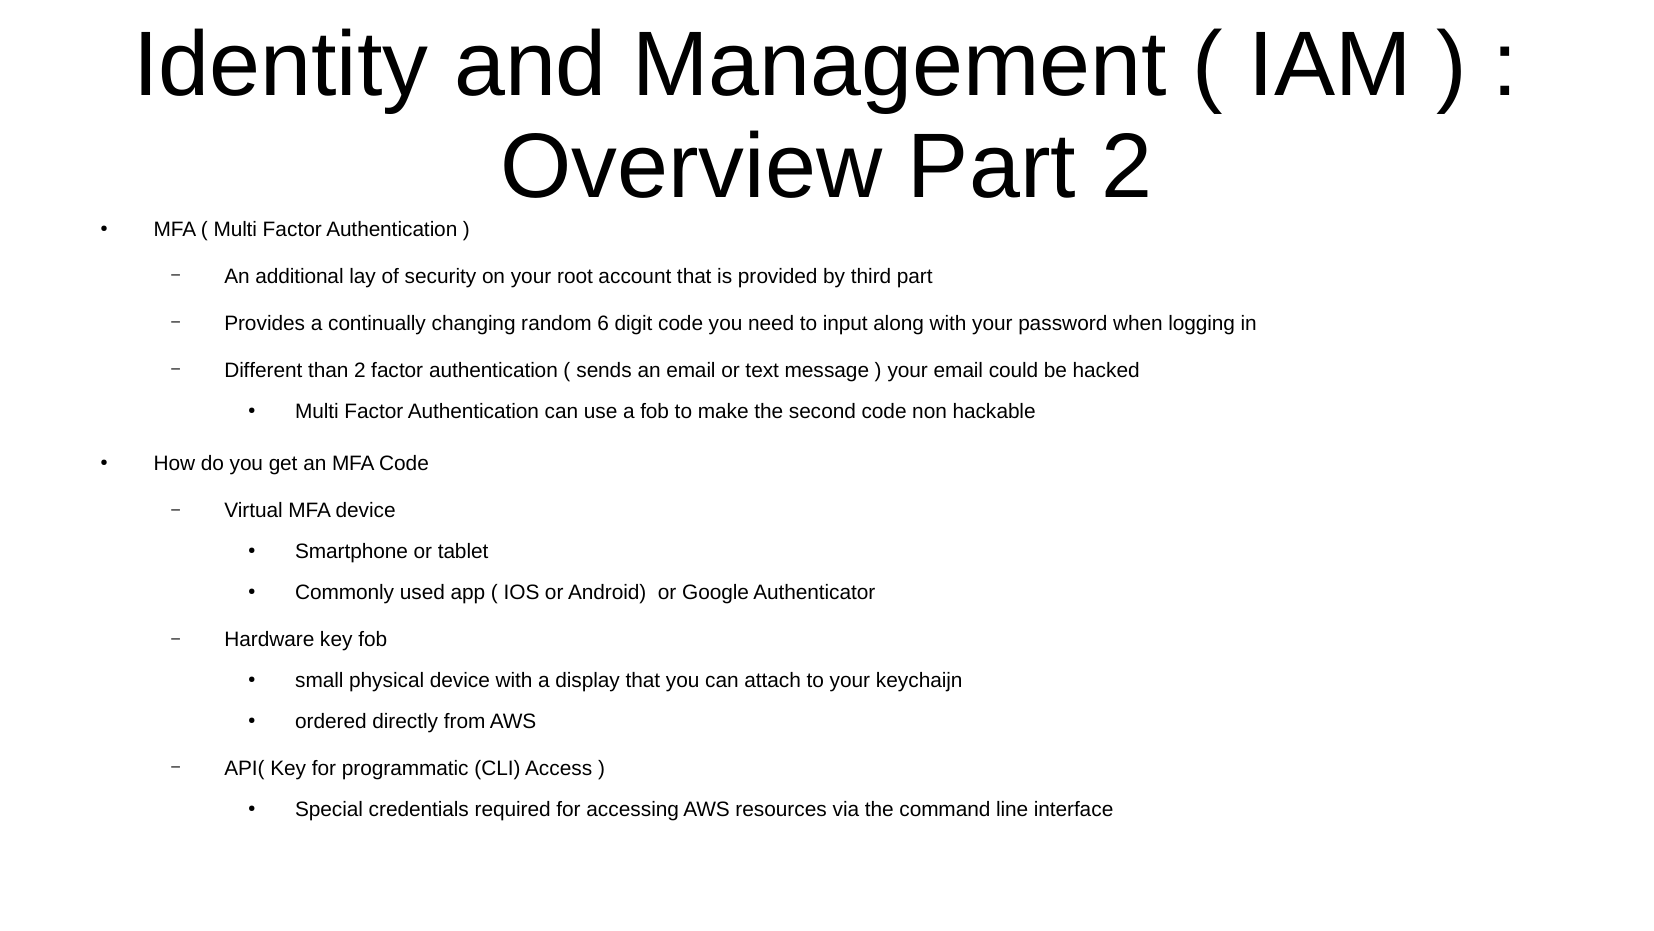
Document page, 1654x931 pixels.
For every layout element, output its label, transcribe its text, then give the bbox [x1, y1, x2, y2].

list MFA ( Multi Factor Authentication ) An additional lay of security on your root account that is provided by third part Provides a continually changing random 6 digit code you need to input along with your password when logging in Different than 2 factor authentication ( sends an email or text message ) your email could be hacked Multi Factor Authentication can use a fob to make the second code non hackable How do you get an MFA Code Virtual MFA device Smartphone or tablet Commonly used app ( IOS or Android) or Google Authenticator Hardware key fob small physical device with a display that you can attach to your keychaijn ordered directly from AWS API( Key for programmatic (CLI) Access ) Special credentials required for accessing AWS resources via the command line interface [82, 217, 1621, 901]
title Identity and Management ( IAM ) : Overview Part 2 [82, 12, 1571, 217]
